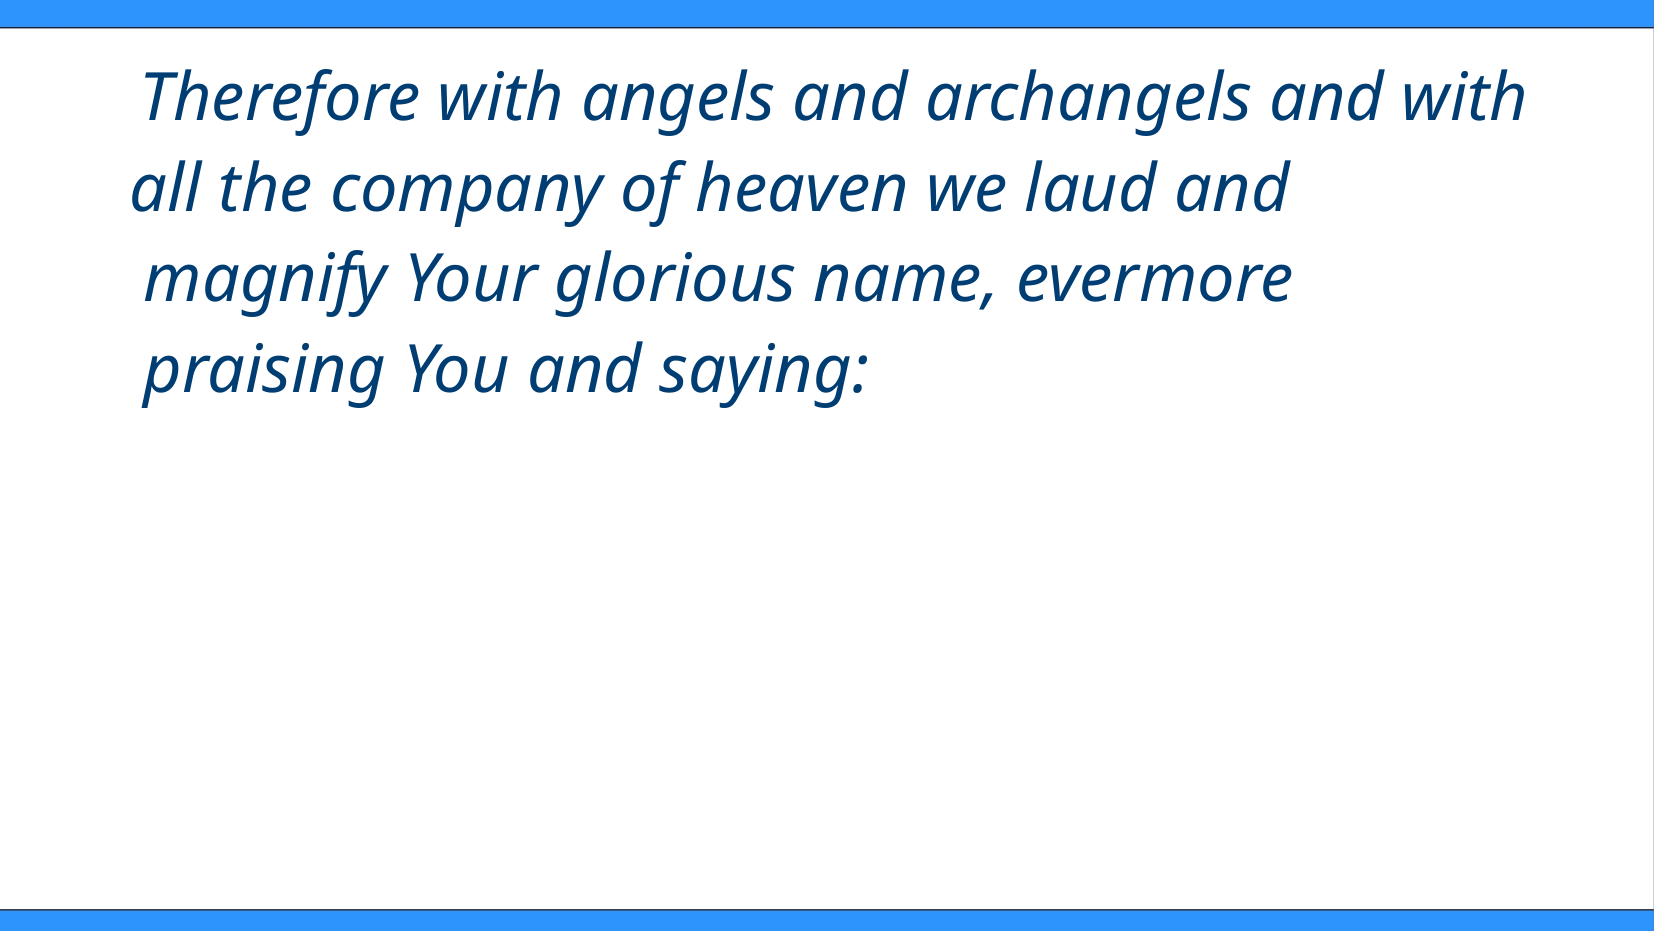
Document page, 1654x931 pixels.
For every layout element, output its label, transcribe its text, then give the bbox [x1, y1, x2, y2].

picture [0, 0, 1654, 931]
text_box Therefore with angels and archangels and with all the company of heaven we laud and magnify Your glorious name, evermore praising You and saying: [60, 41, 1591, 436]
